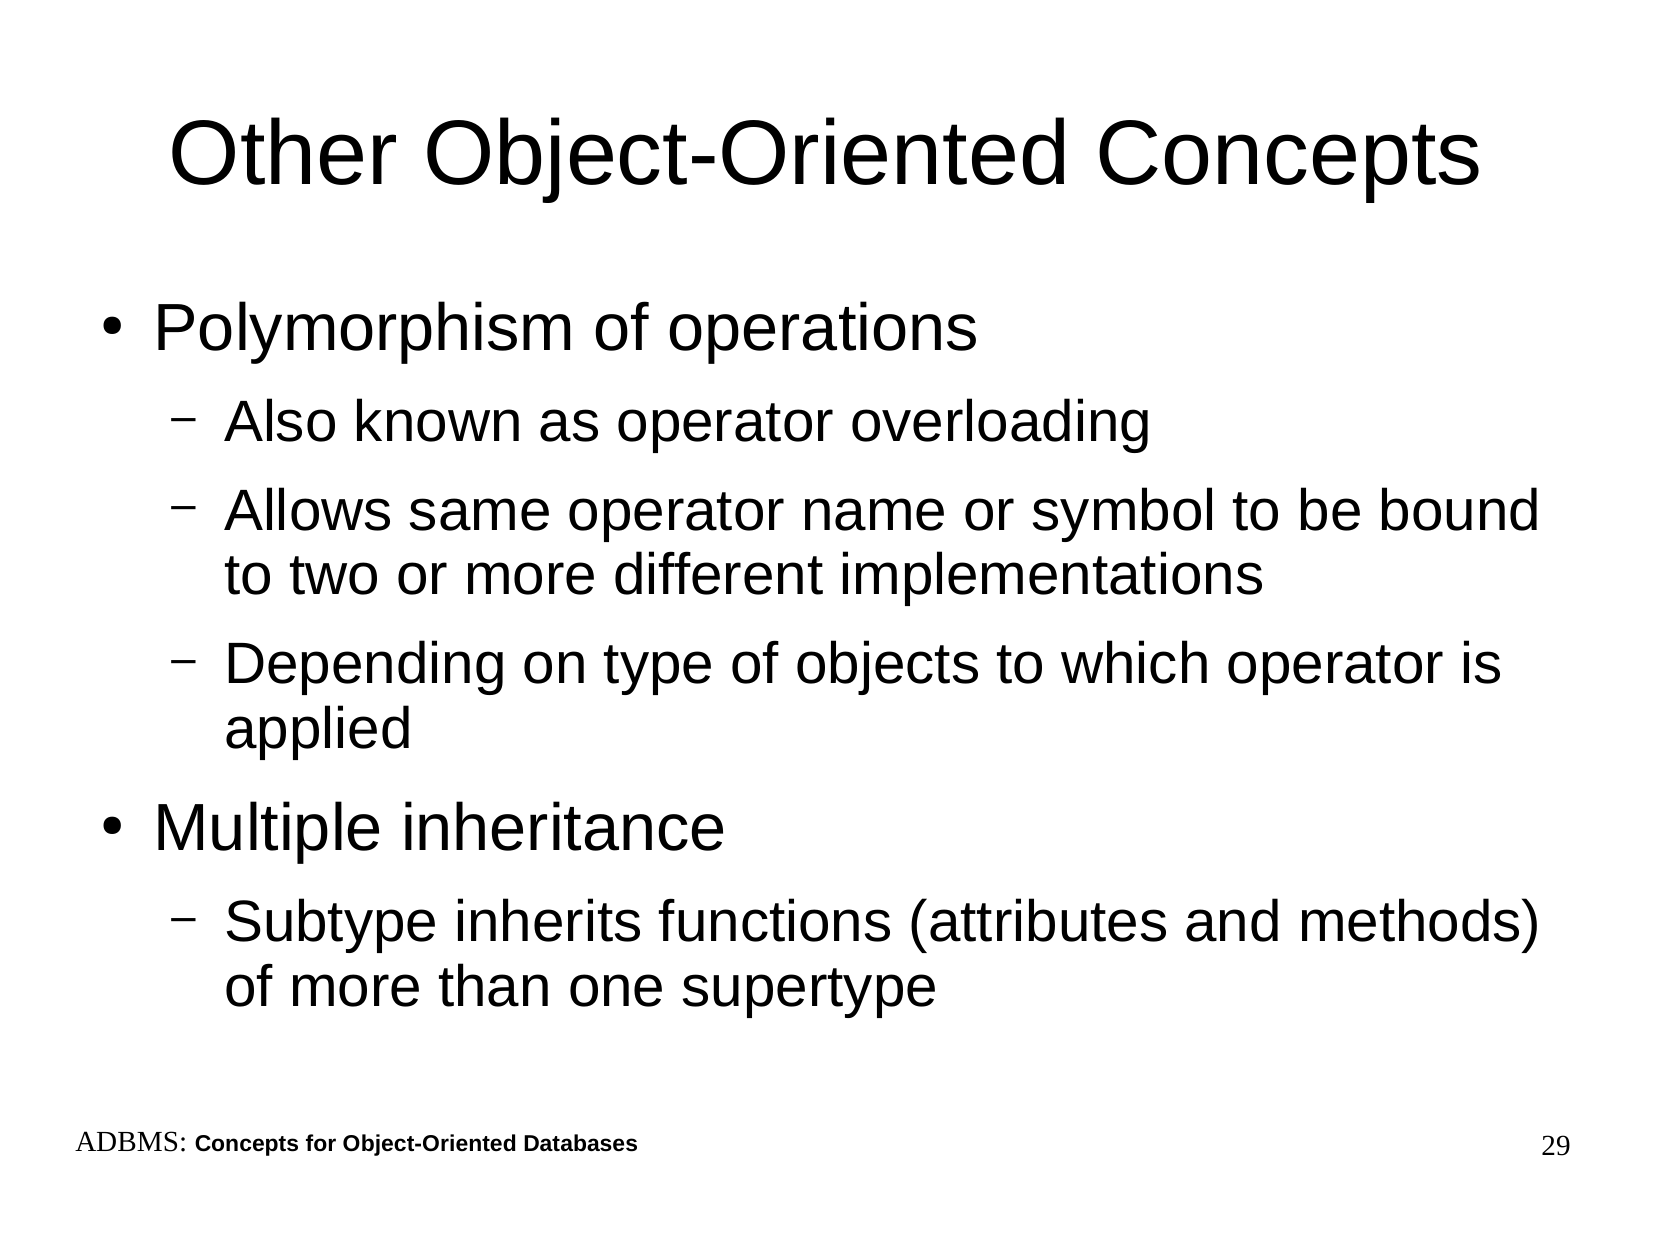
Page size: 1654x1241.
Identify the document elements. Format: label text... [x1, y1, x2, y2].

title Other Object-Oriented Concepts [82, 49, 1571, 257]
list Polymorphism of operations Also known as operator overloading Allows same operator name or symbol to be bound to two or more different implementations Depending on type of objects to which operator is applied Multiple inheritance Subtype inherits functions (attributes and methods) of more than one supertype [82, 290, 1571, 1051]
